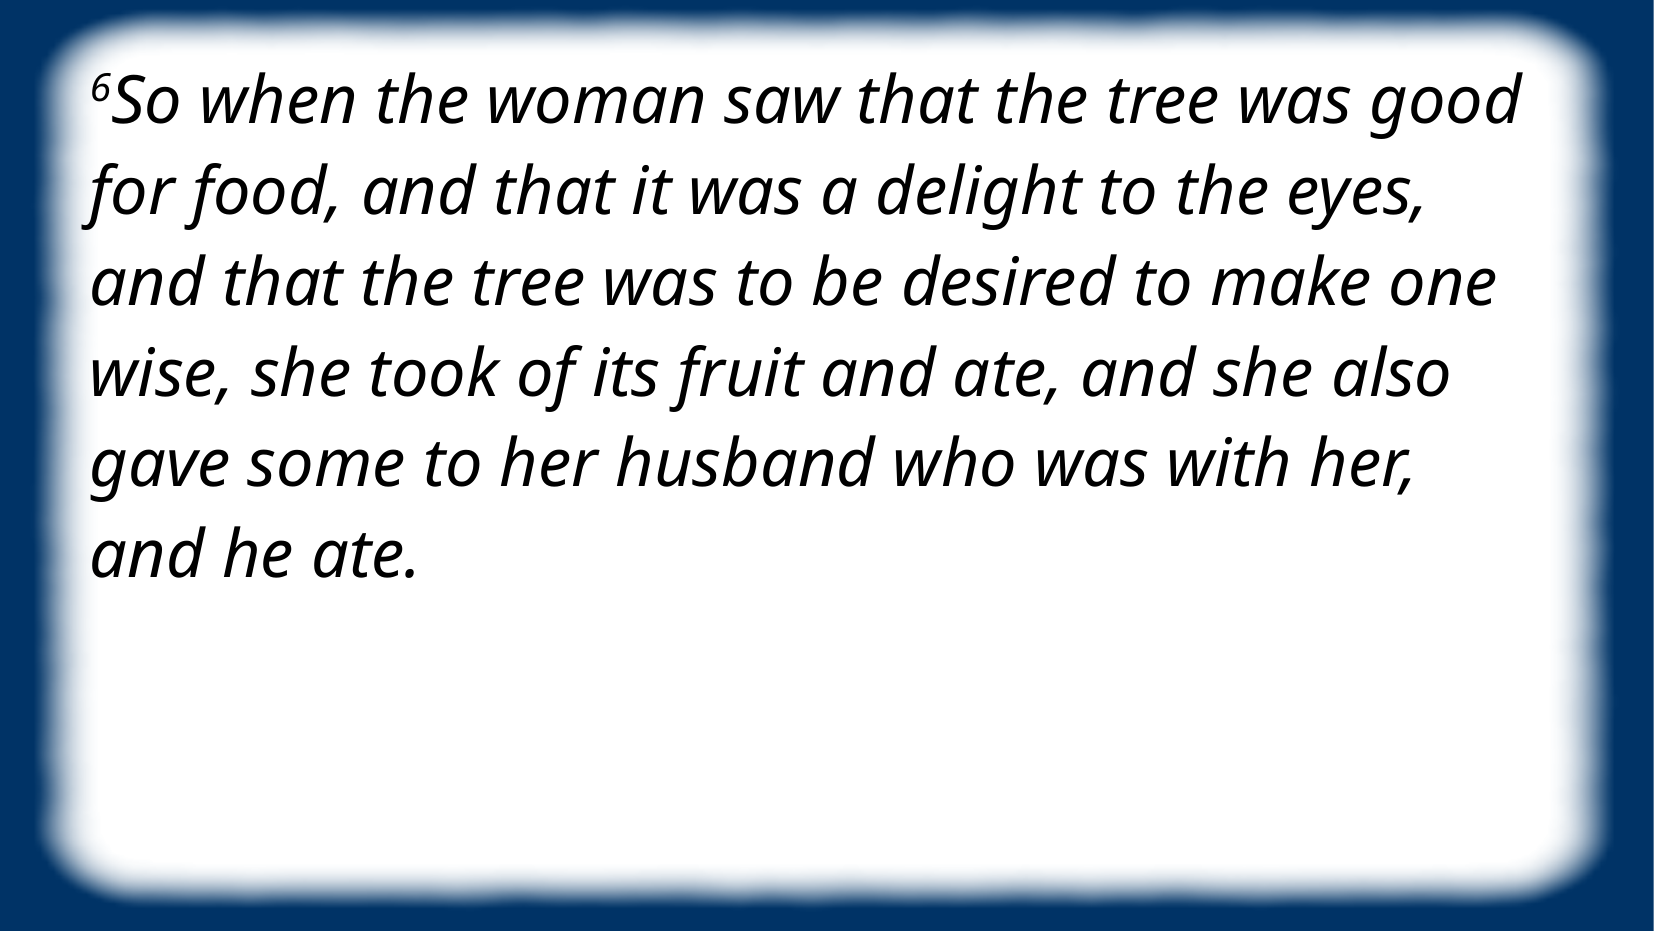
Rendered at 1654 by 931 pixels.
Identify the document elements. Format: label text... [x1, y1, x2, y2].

text_box 6So when the woman saw that the tree was good for food, and that it was a delight to the eyes, and that the tree was to be desired to make one wise, she took of its fruit and ate, and she also gave some to her husband who was with her, and he ate. [75, 45, 1561, 616]
picture [0, 0, 1654, 931]
